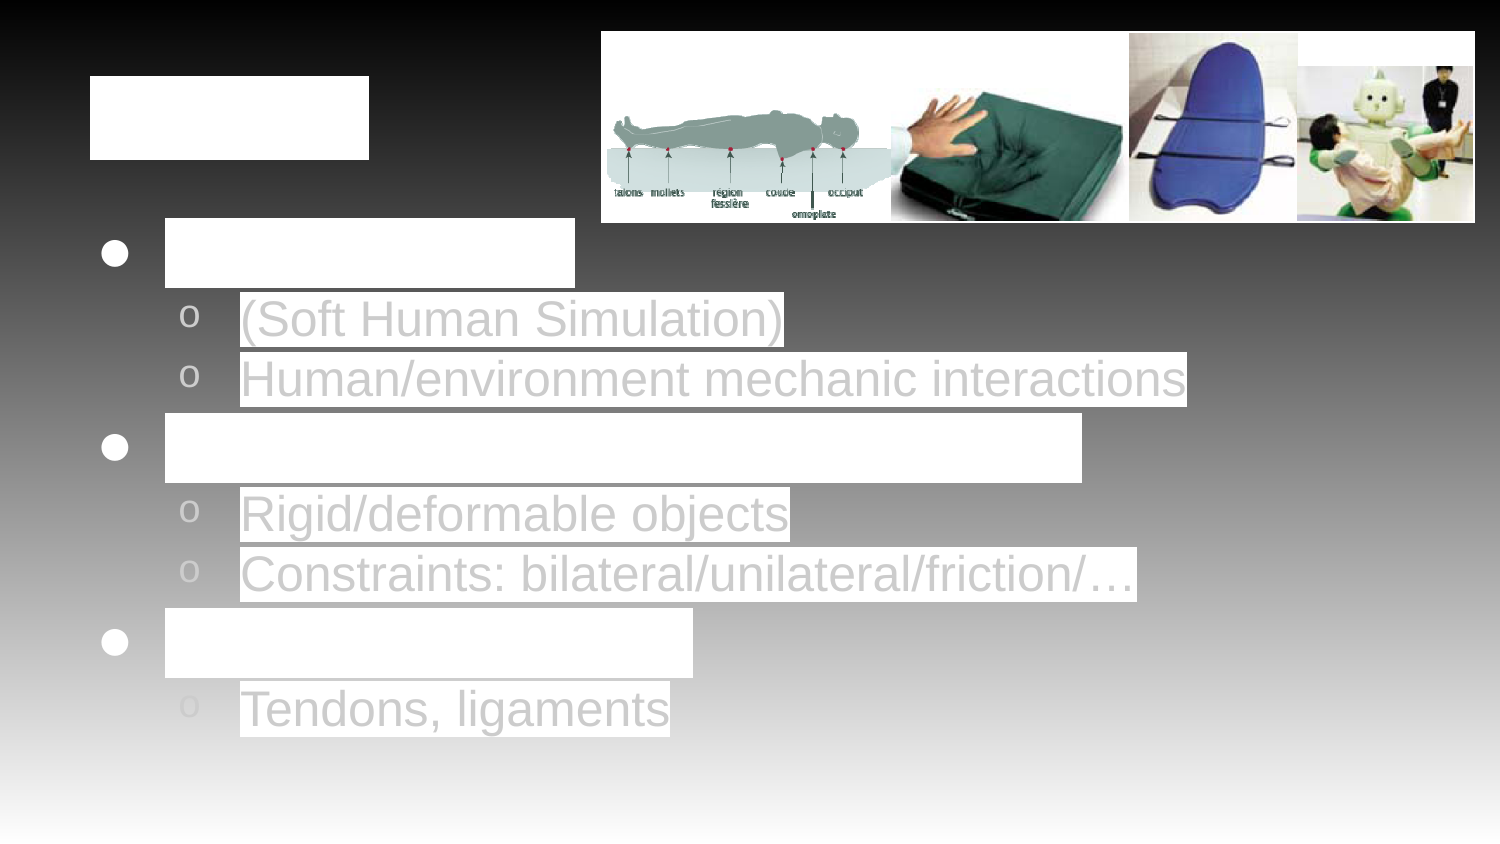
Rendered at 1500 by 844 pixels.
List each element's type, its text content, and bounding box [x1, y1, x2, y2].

title Context [75, 33, 601, 175]
picture [601, 31, 1475, 223]
list SoHuSim ANR (Soft Human Simulation) Human/environment mechanic interactions Constrained mechanical systems Rigid/deformable objects Constraints: bilateral/unilateral/friction/… Bi-phasic materials Tendons, ligaments [75, 196, 1425, 808]
